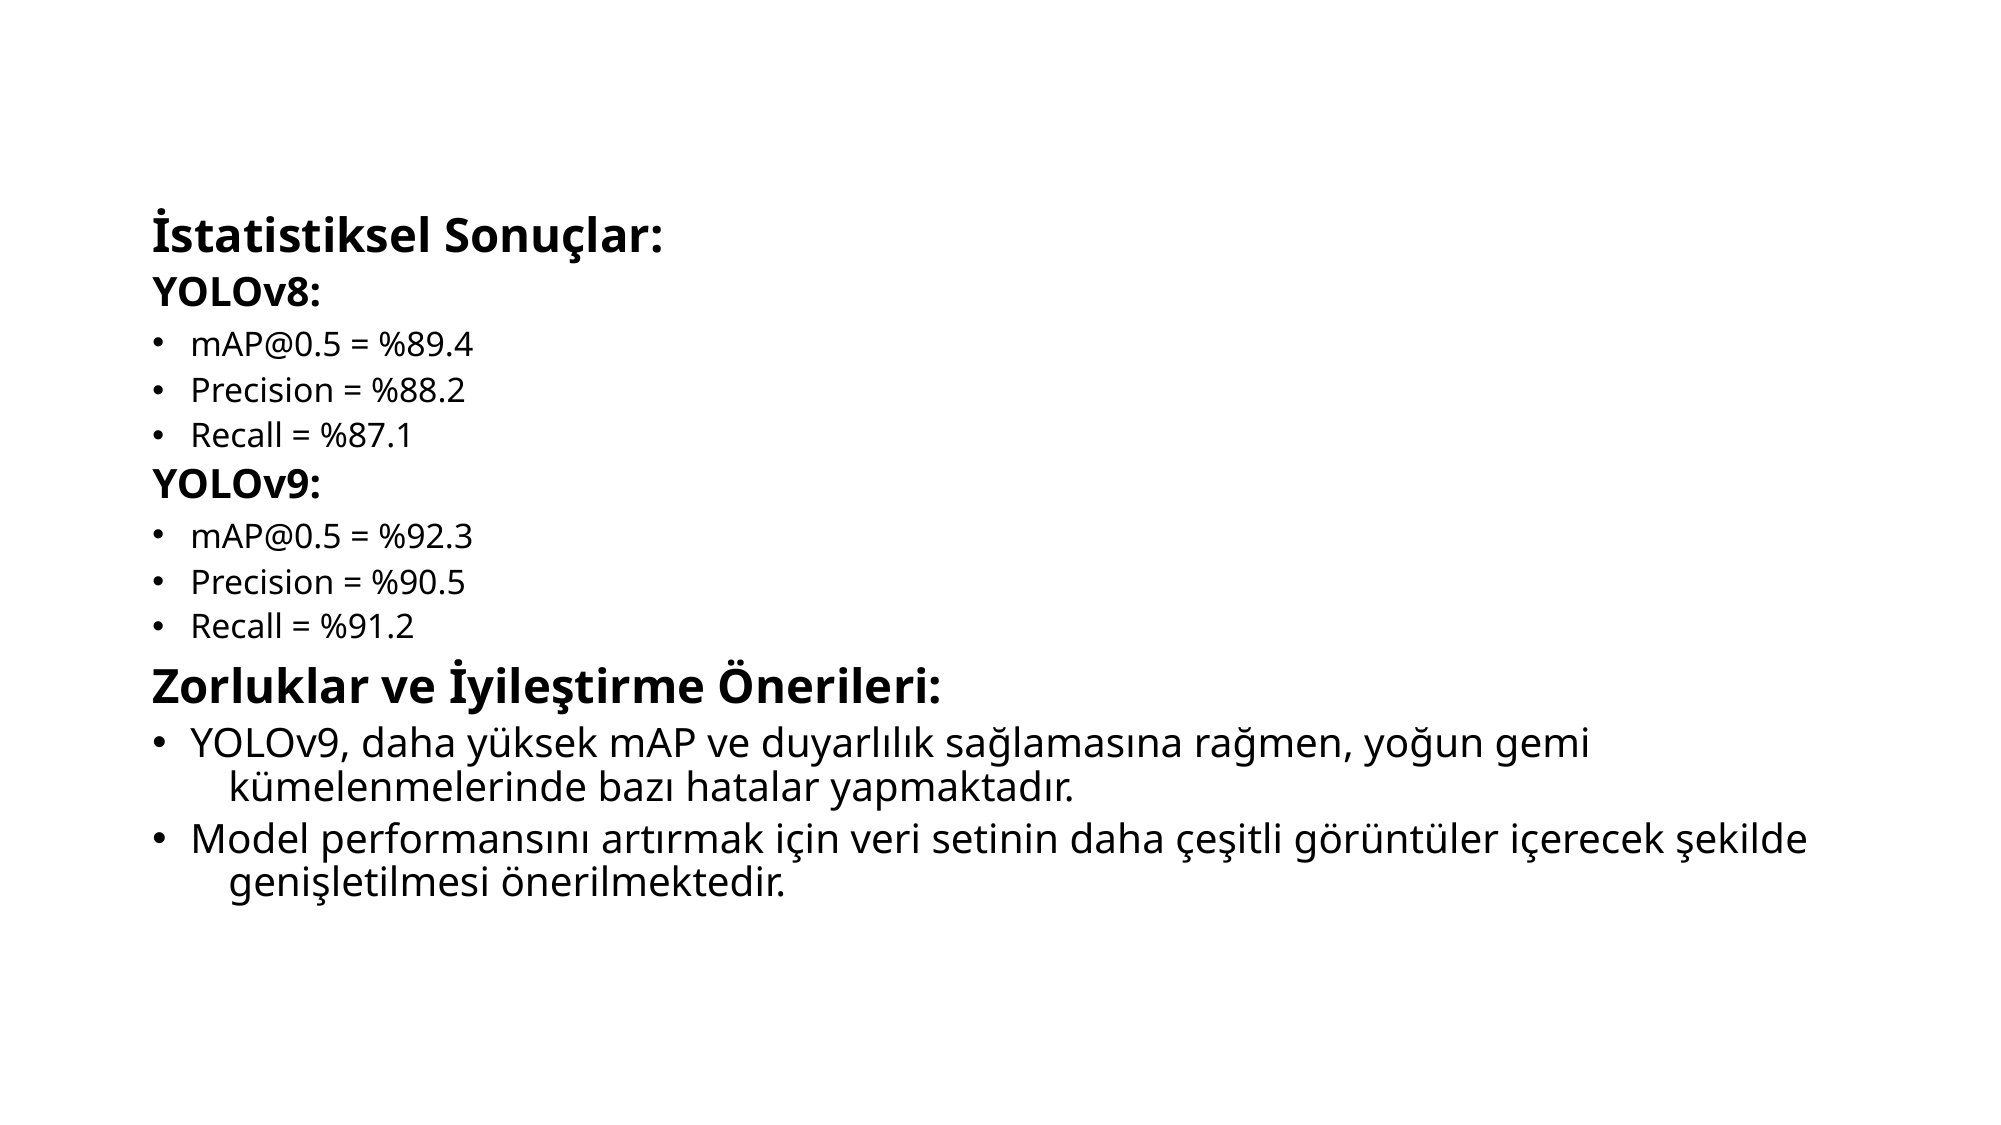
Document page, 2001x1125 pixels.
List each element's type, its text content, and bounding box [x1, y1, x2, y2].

list İstatistiksel Sonuçlar: YOLOv8: mAP@0.5 = %89.4 Precision = %88.2 Recall = %87.1 YOLOv9: mAP@0.5 = %92.3 Precision = %90.5 Recall = %91.2 Zorluklar ve İyileştirme Önerileri: YOLOv9, daha yüksek mAP ve duyarlılık sağlamasına rağmen, yoğun gemi kümelenmelerinde bazı hatalar yapmaktadır. Model performansını artırmak için veri setinin daha çeşitli görüntüler içerecek şekilde genişletilmesi önerilmektedir. [137, 204, 1863, 919]
